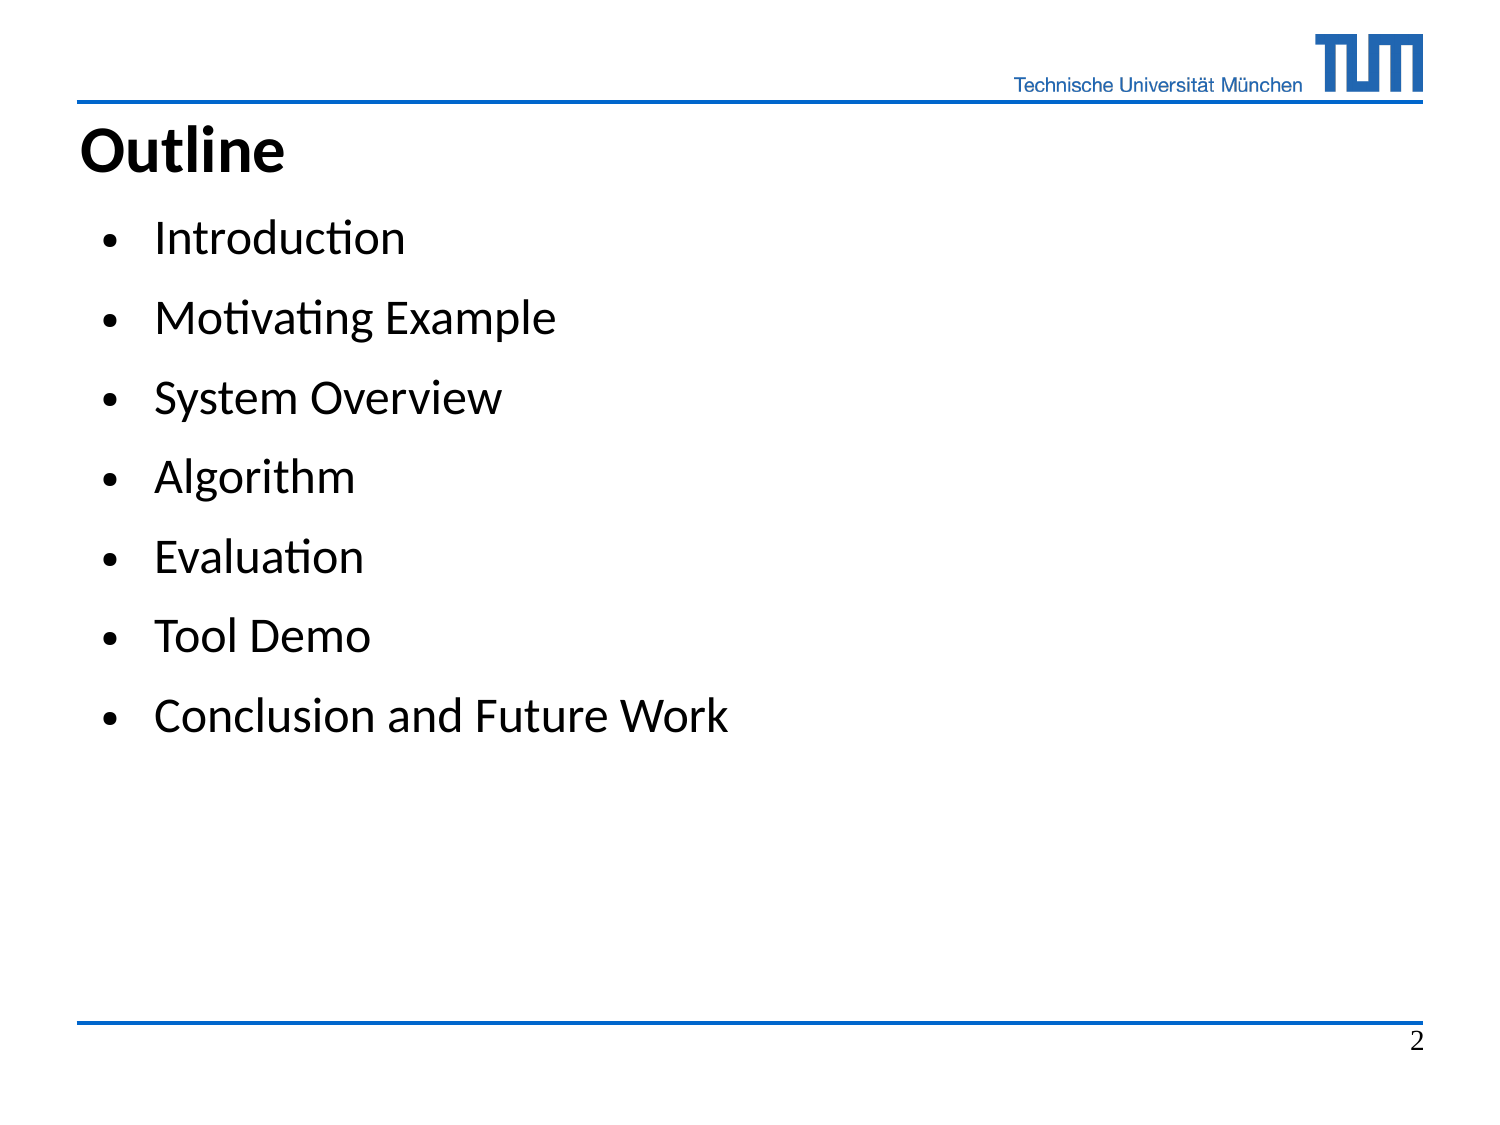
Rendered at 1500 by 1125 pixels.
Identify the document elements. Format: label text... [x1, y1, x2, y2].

title Outline [80, 112, 1419, 200]
list Introduction Motivating Example System Overview Algorithm Evaluation Tool Demo Conclusion and Future Work [83, 217, 1420, 871]
picture [1014, 34, 1423, 92]
